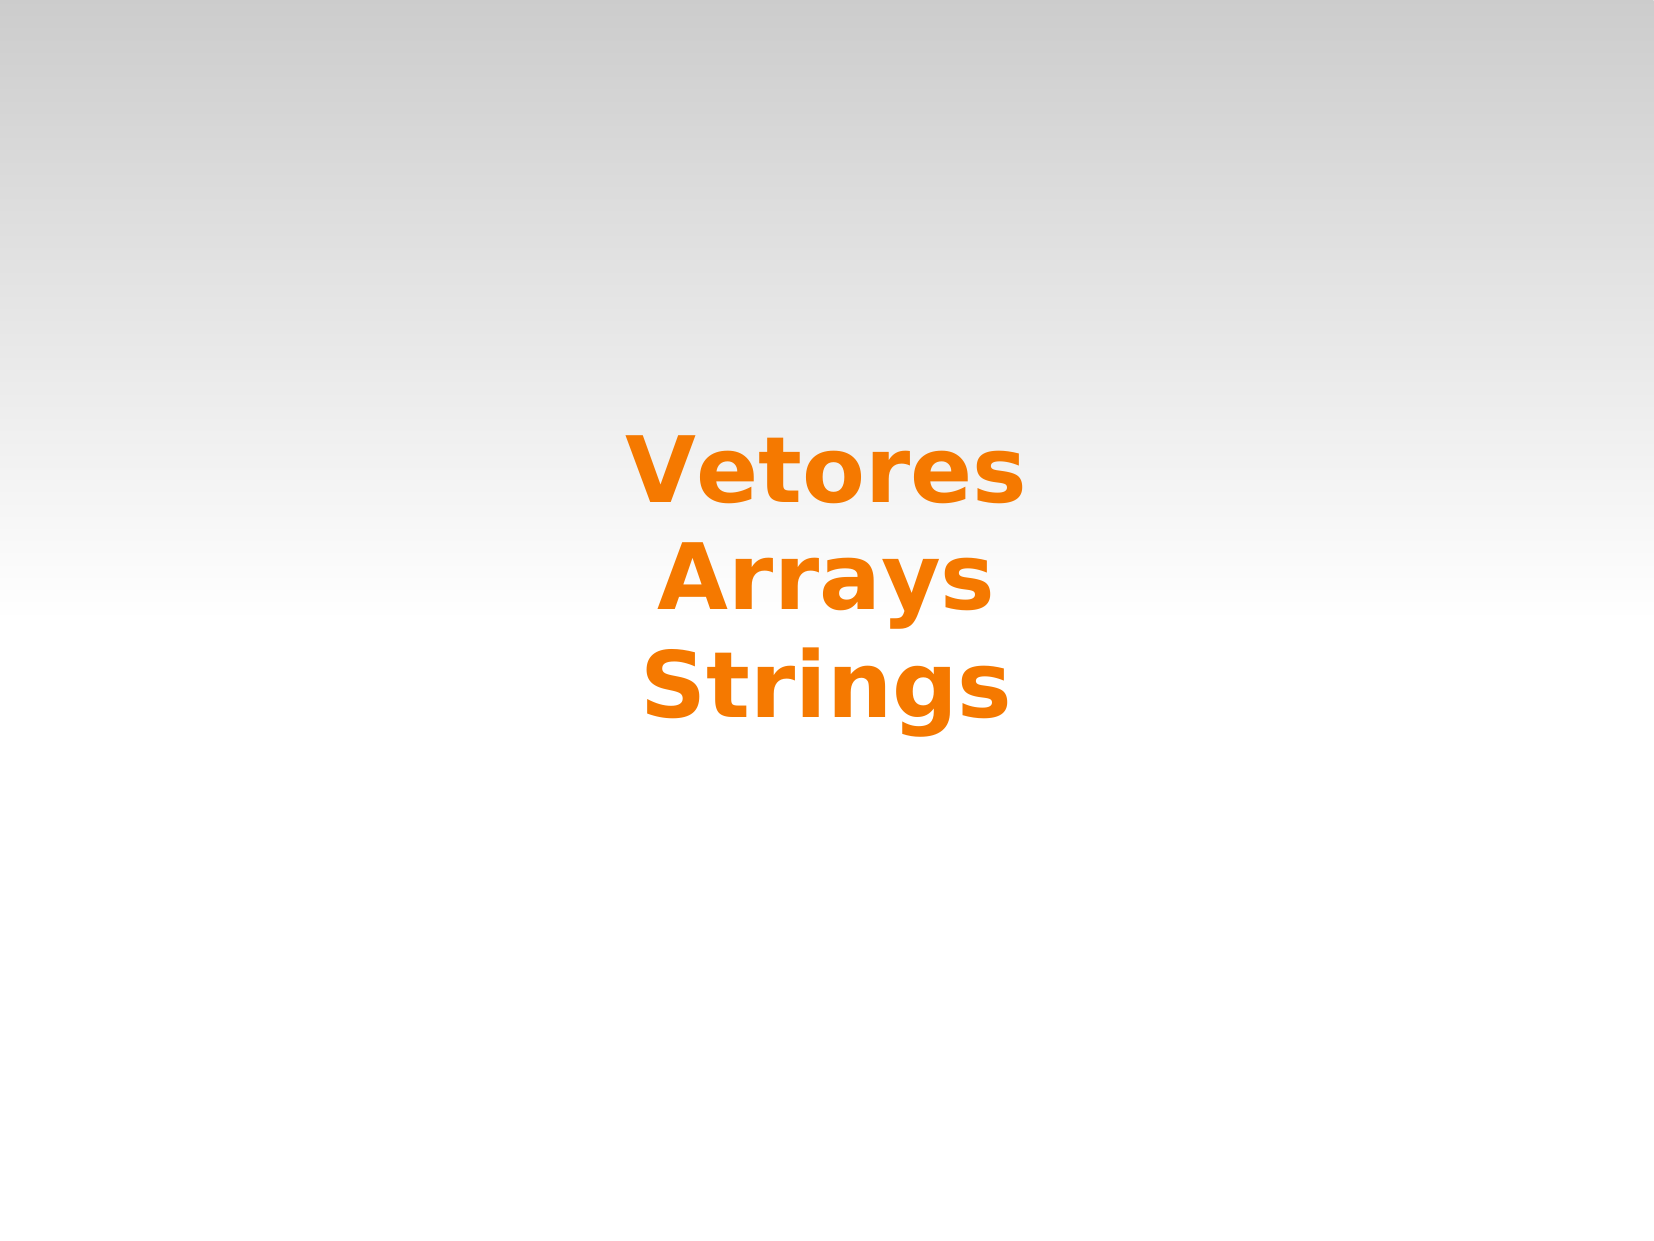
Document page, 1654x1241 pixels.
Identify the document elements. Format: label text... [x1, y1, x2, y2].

title Vetores Arrays Strings [82, 417, 1571, 739]
